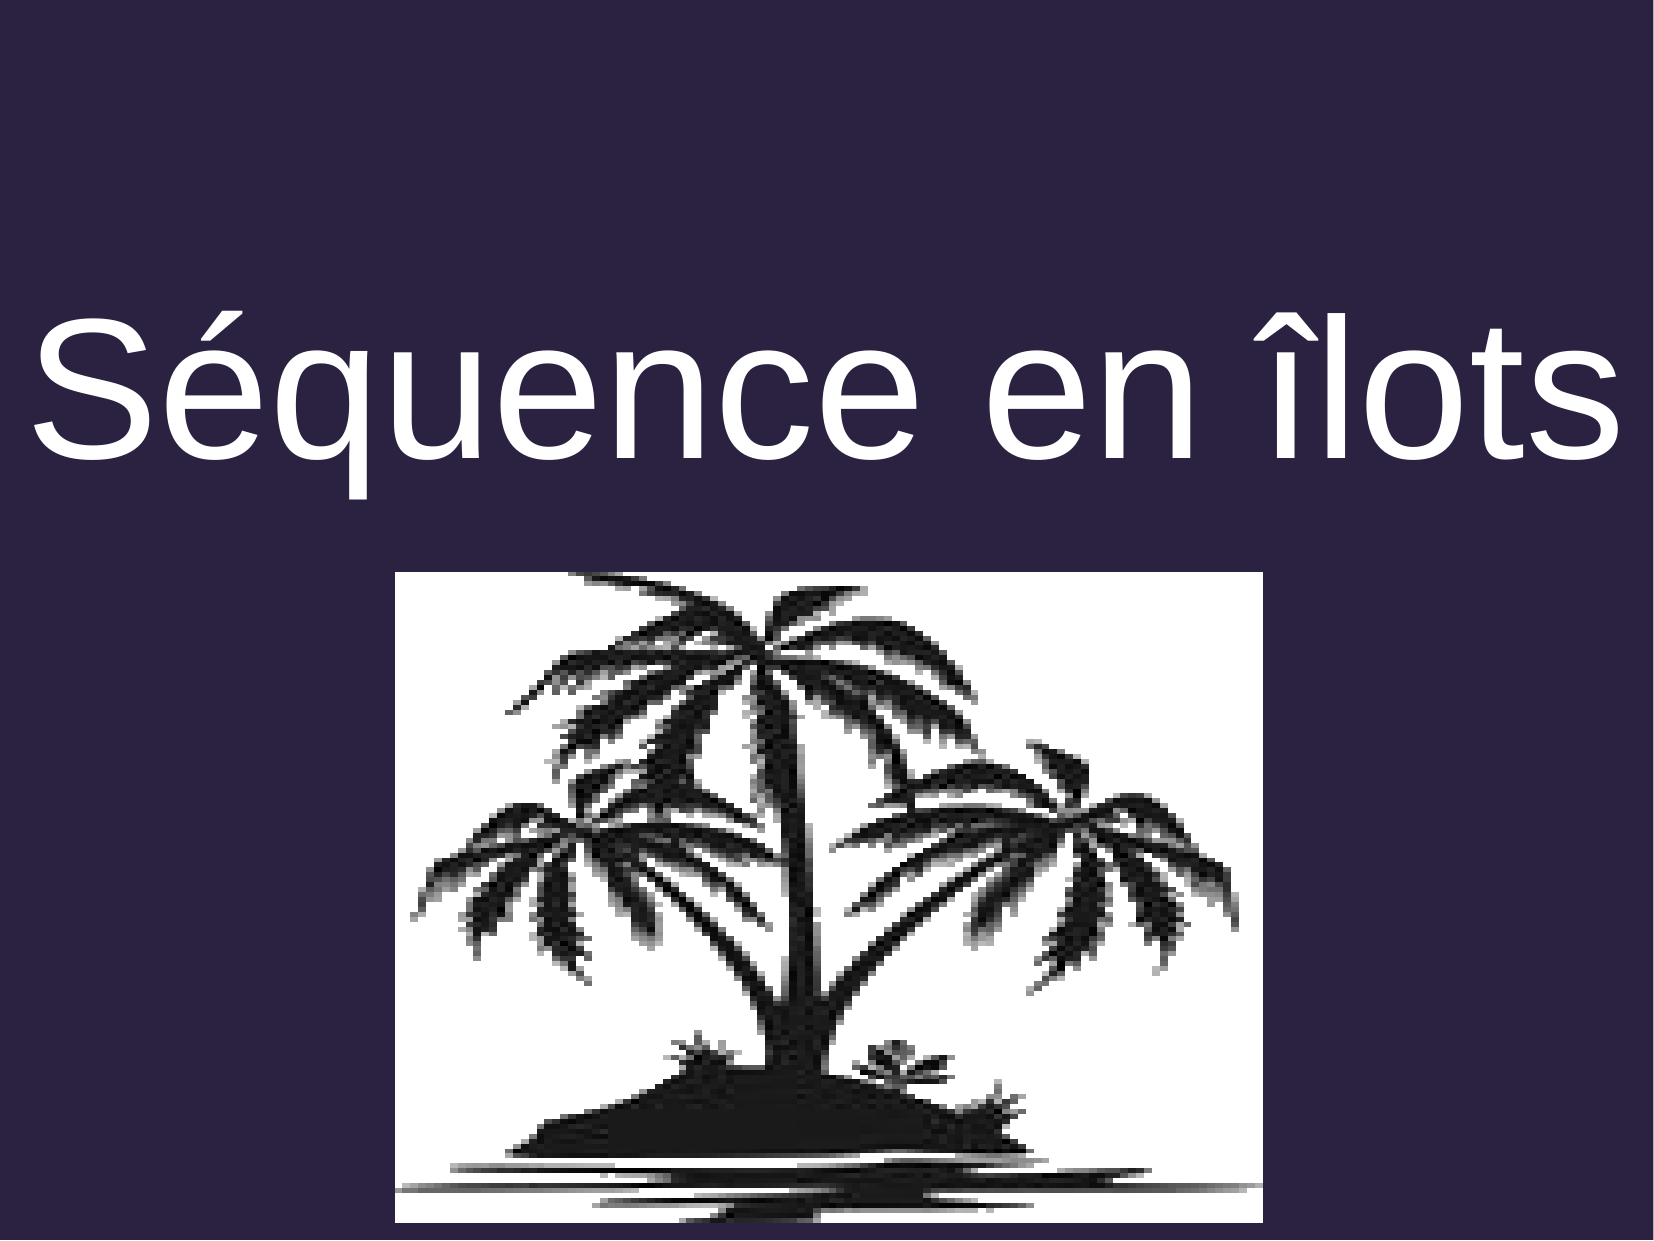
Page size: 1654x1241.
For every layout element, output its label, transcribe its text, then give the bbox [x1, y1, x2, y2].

title Séquence en îlots [0, 153, 1654, 626]
picture [395, 626, 1263, 1223]
